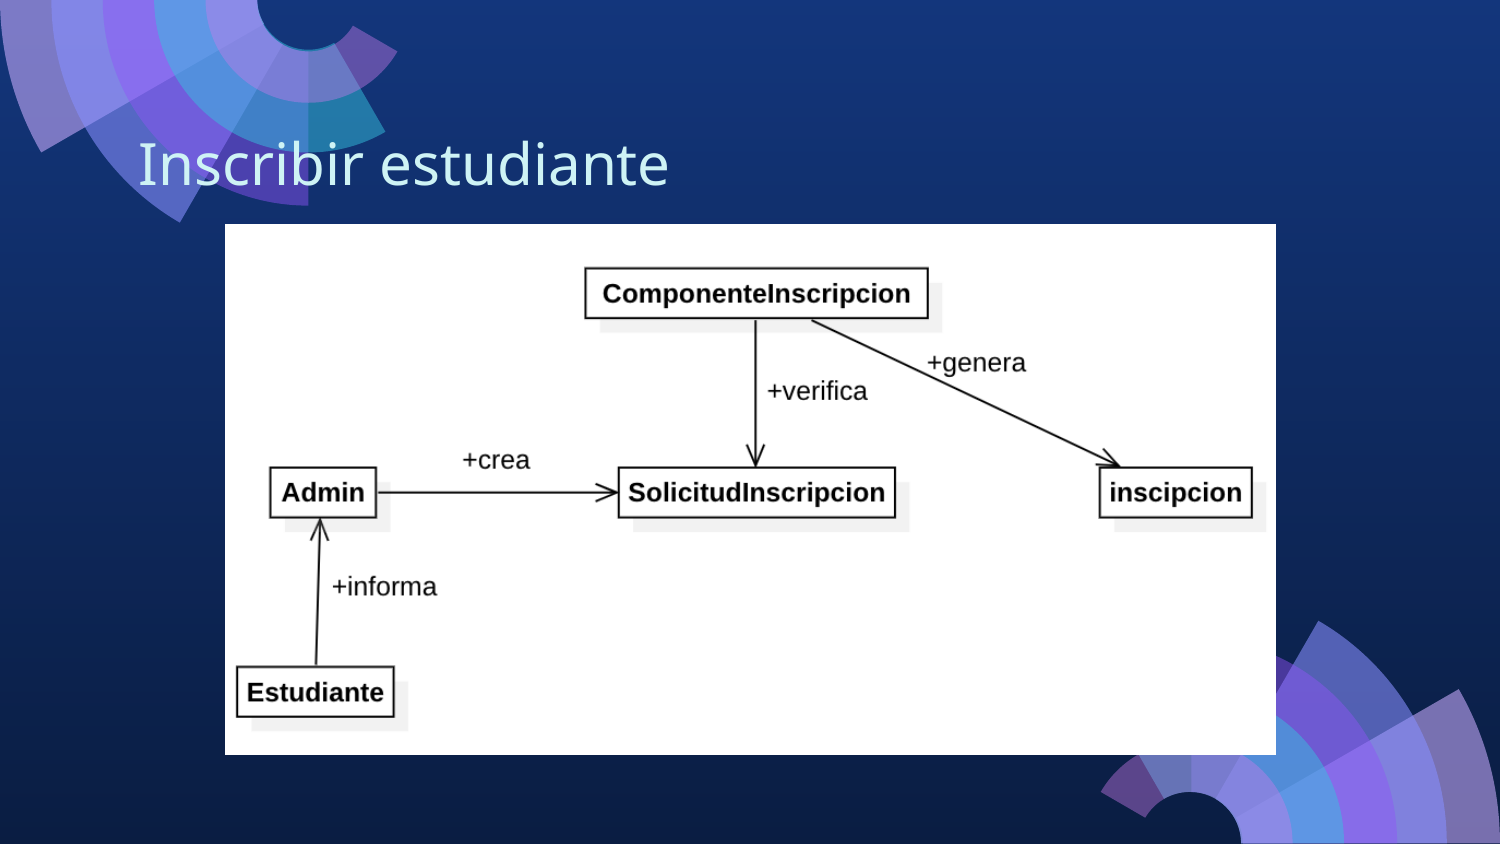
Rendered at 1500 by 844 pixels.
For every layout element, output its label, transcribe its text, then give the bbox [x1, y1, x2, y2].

title Inscribir estudiante [123, 112, 751, 207]
picture [225, 224, 1276, 755]
